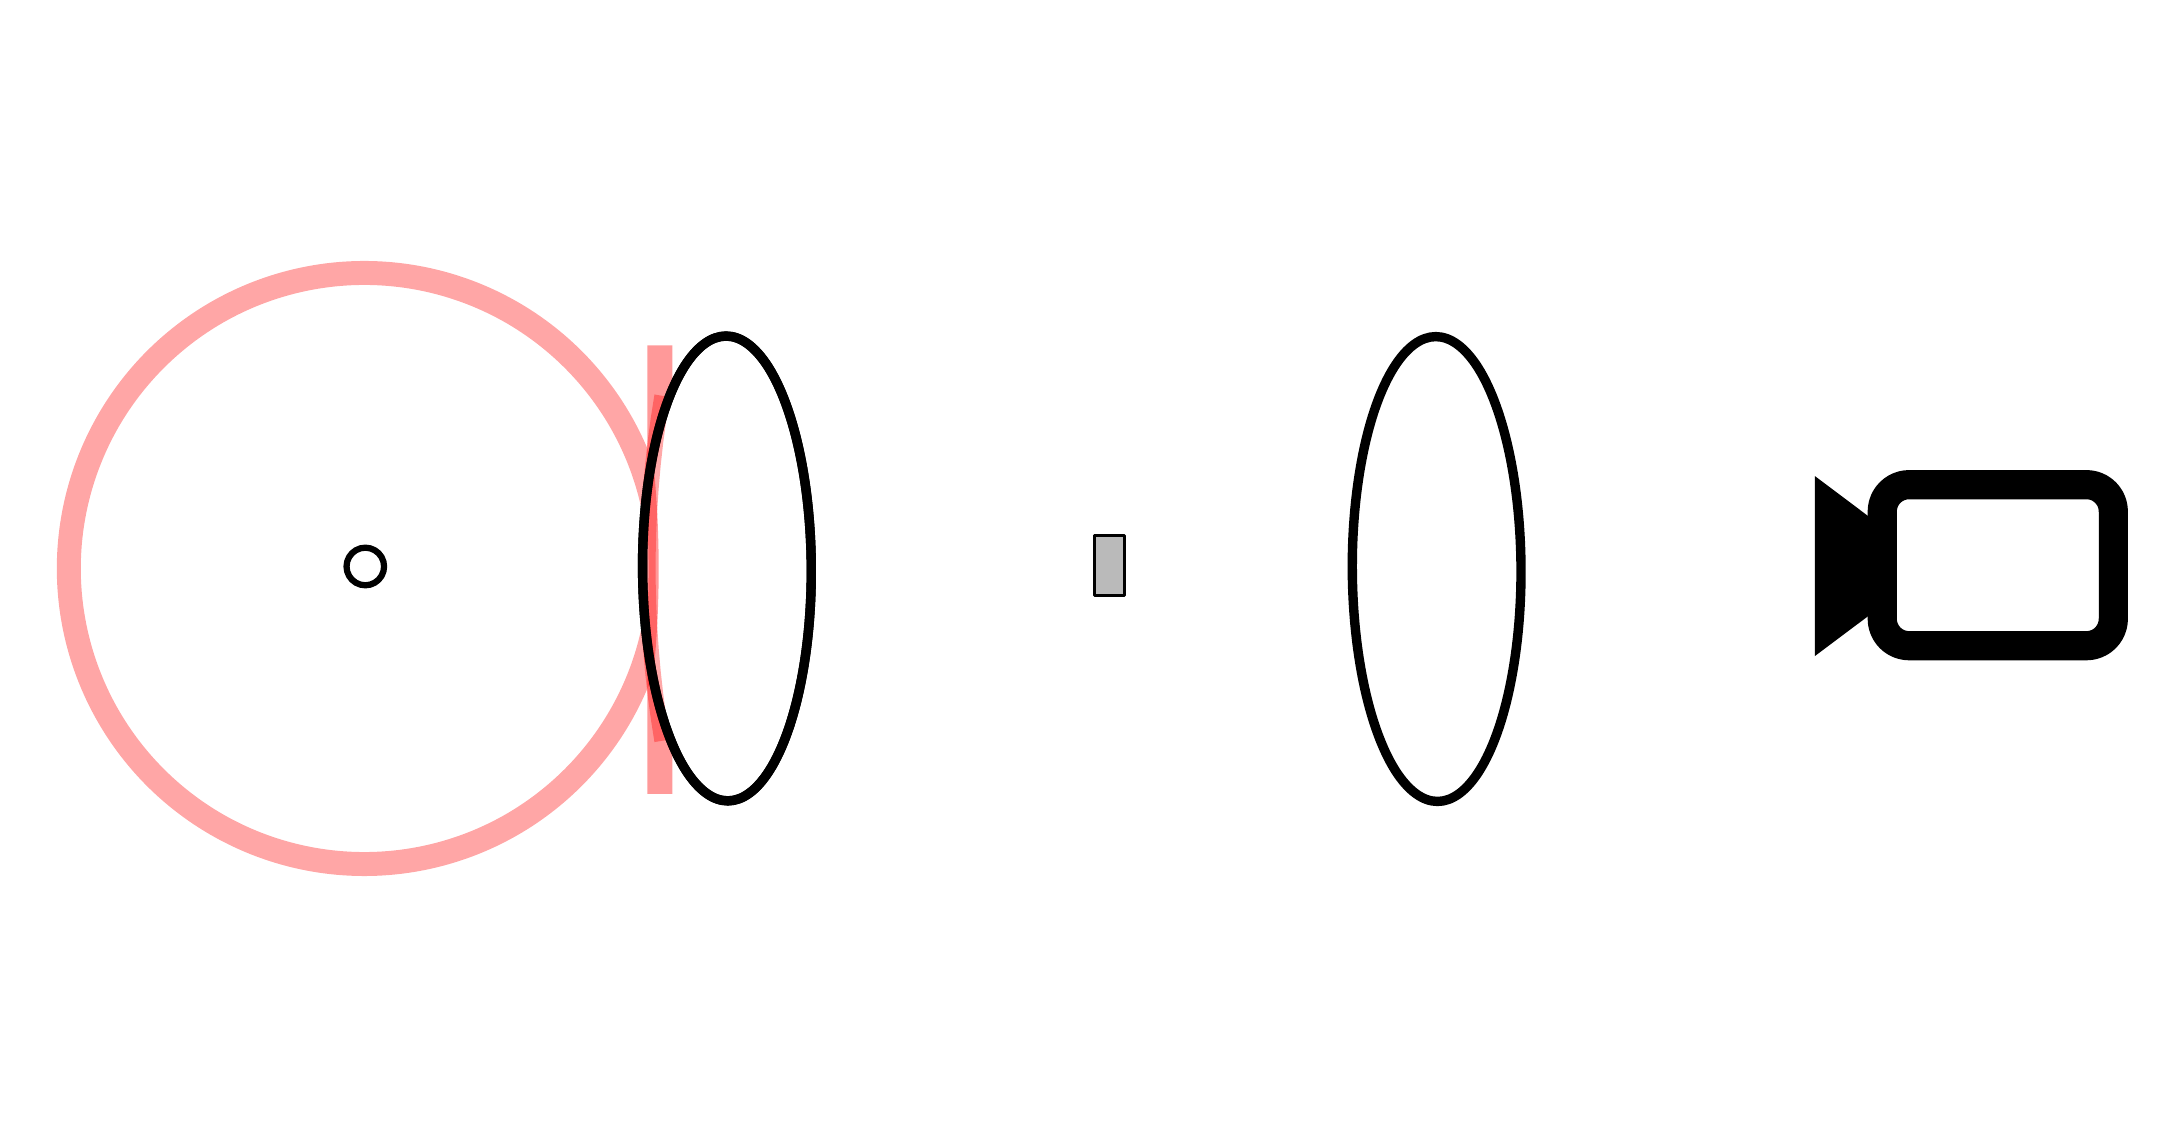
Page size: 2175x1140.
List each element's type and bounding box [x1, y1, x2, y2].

text_box [1882, 484, 2114, 646]
text_box [648, 341, 806, 796]
text_box [1814, 476, 1875, 657]
text_box [1352, 336, 1522, 802]
text_box [1094, 535, 1125, 596]
text_box [56, 260, 665, 877]
